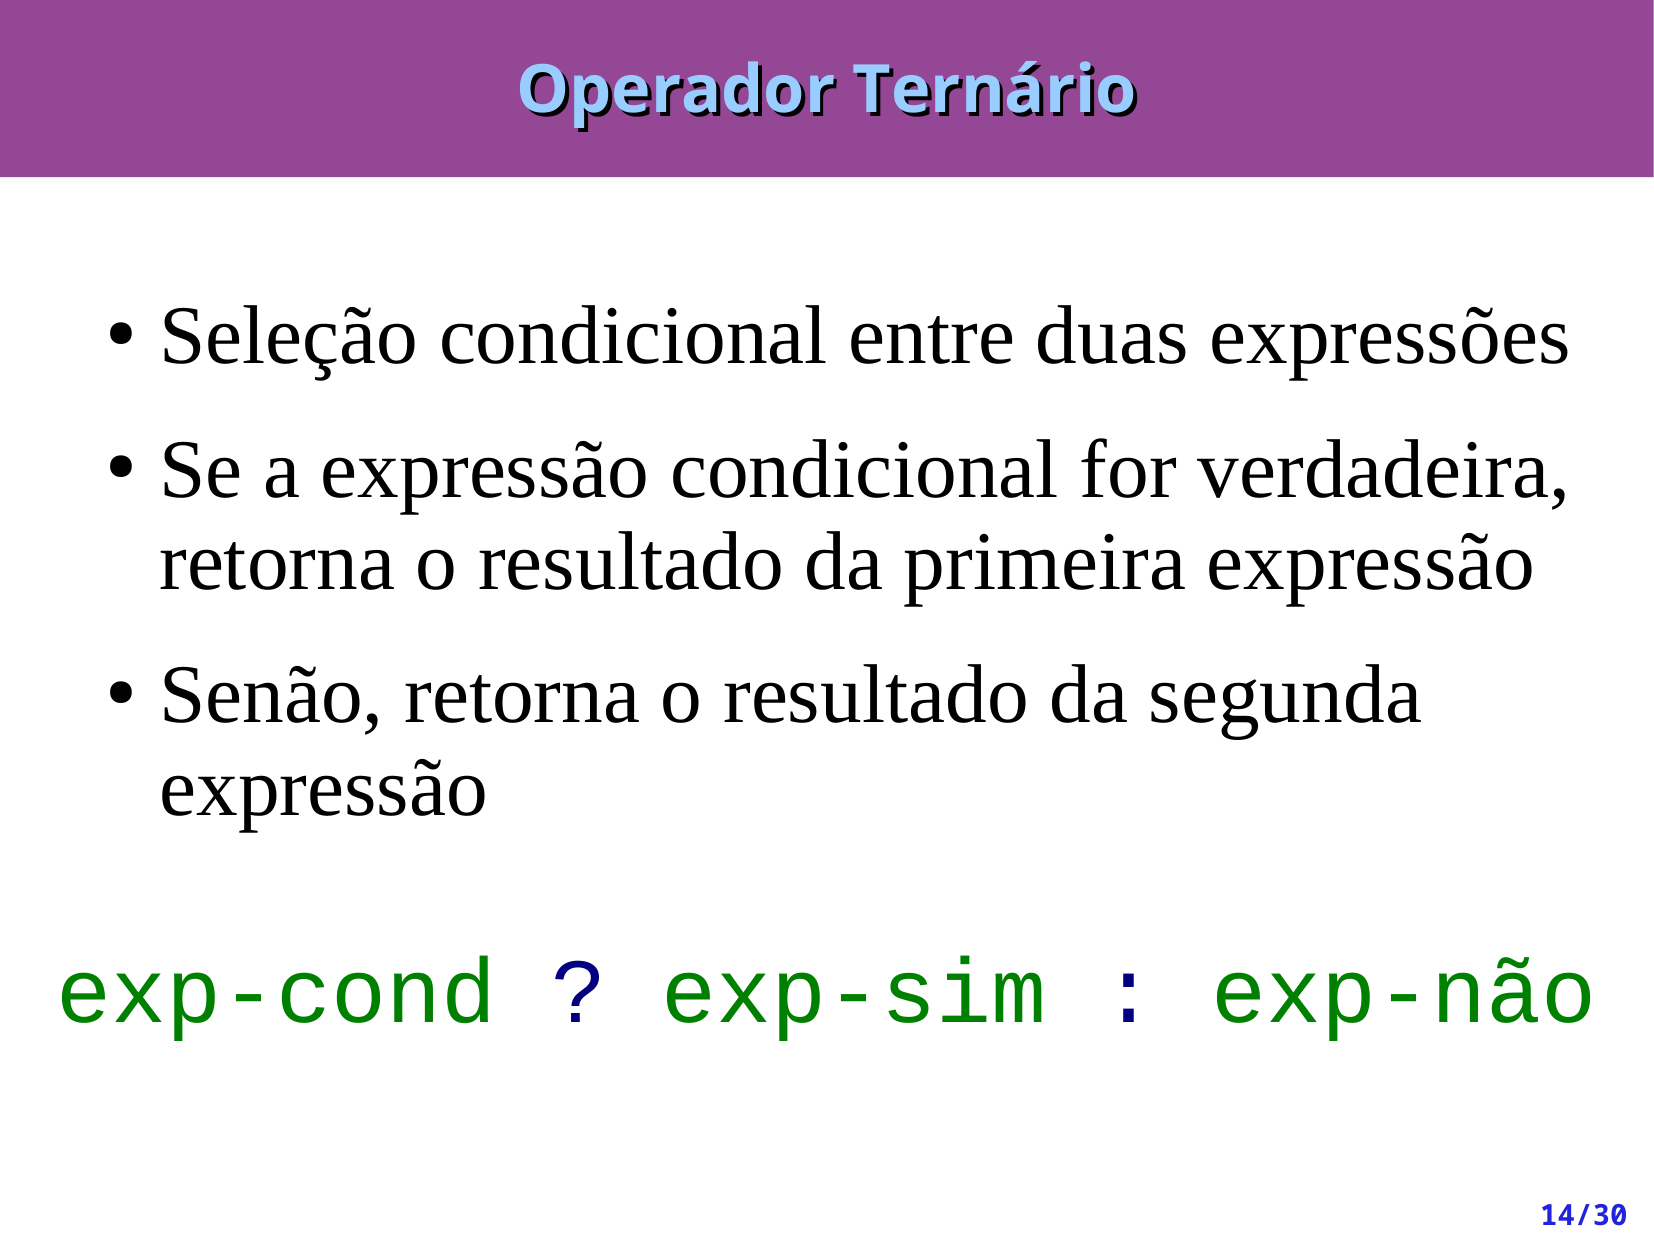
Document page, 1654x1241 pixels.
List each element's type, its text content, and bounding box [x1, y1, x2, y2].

text_box exp-cond ? exp-sim : exp-não [44, 946, 1610, 1069]
list Seleção condicional entre duas expressões Se a expressão condicional for verdadeira, retorna o resultado da primeira expressão Senão, retorna o resultado da segunda expressão [88, 289, 1577, 835]
title Operador Ternário [82, 0, 1571, 176]
